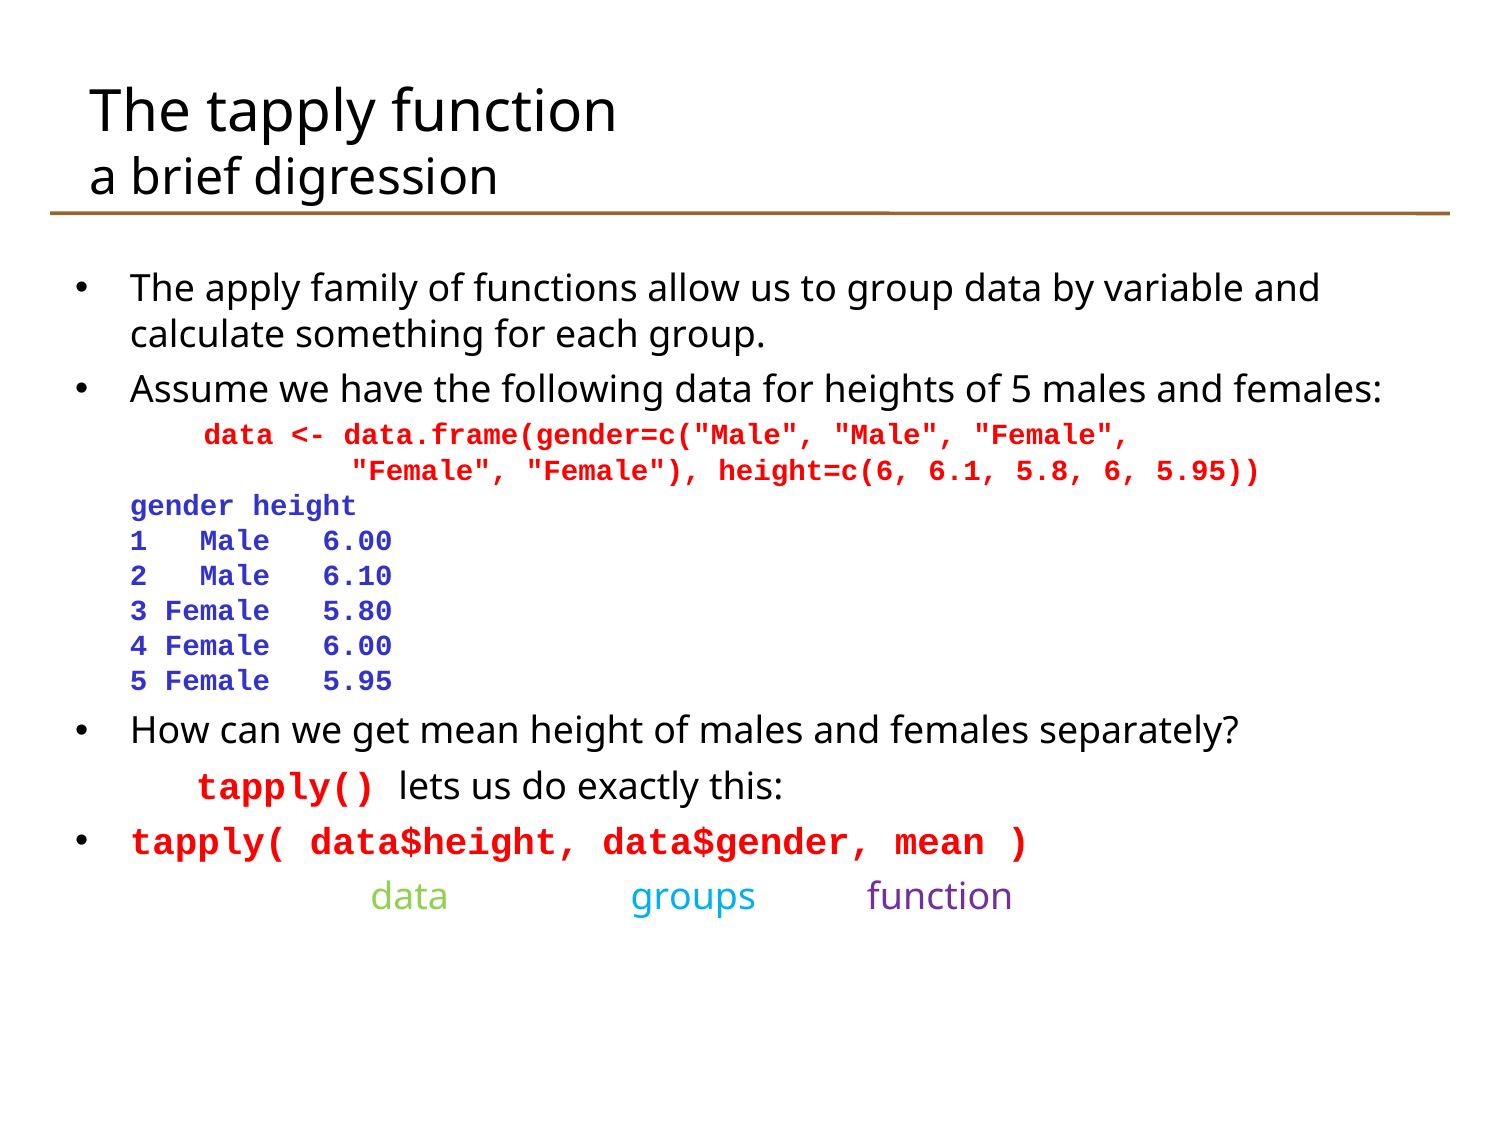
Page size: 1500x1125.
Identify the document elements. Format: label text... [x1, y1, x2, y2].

text_box The tapply function a brief digression [74, 44, 1425, 233]
text_box The apply family of functions allow us to group data by variable and calculate something for each group. Assume we have the following data for heights of 5 males and females: data <- data.frame(gender=c("Male", "Male", "Female", "Female", "Female"), height=c(6, 6.1, 5.8, 6, 5.95)) gender height 1 Male 6.00 2 Male 6.10 3 Female 5.80 4 Female 6.00 5 Female 5.95 How can we get mean height of males and females separately? tapply() lets us do exactly this: tapply( data$height, data$gender, mean ) data groups function [74, 263, 1459, 1071]
